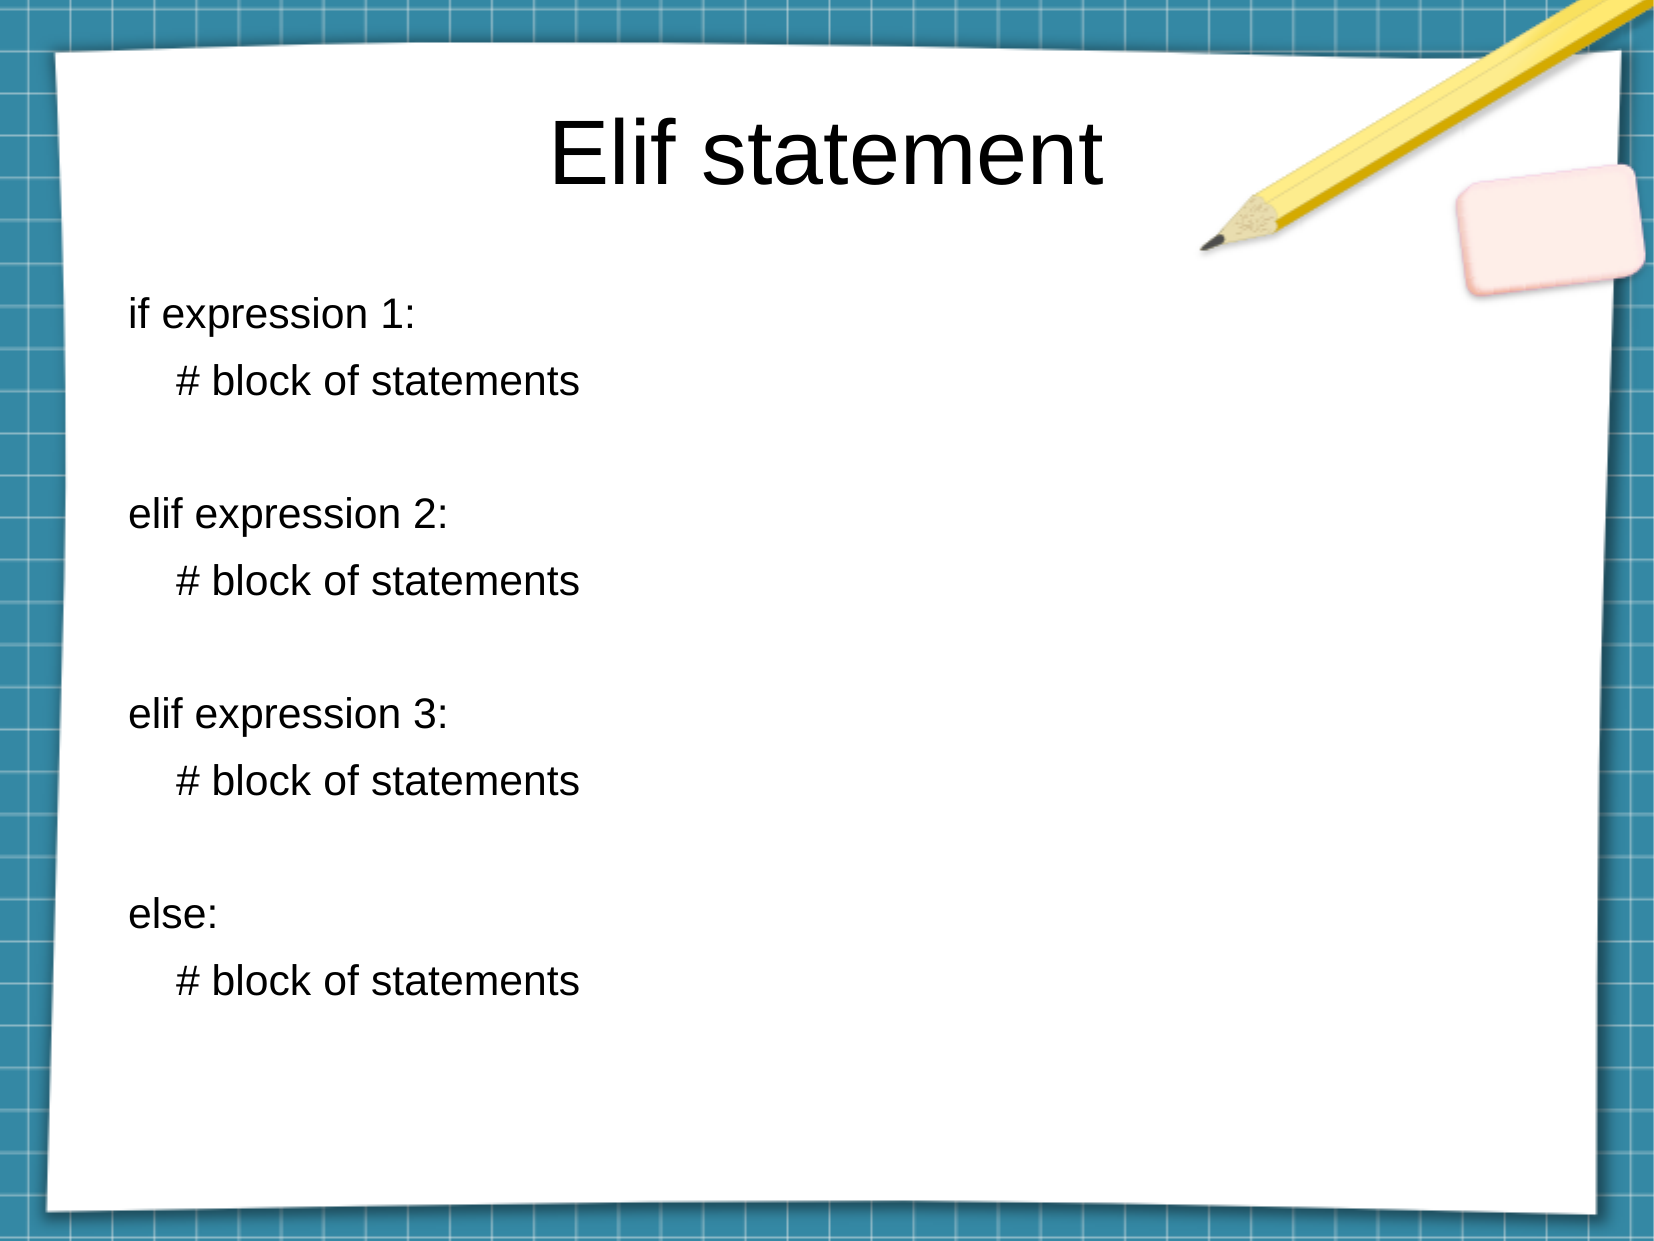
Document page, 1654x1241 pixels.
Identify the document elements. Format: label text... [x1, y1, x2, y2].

list if expression 1: # block of statements elif expression 2: # block of statements elif expression 3: # block of statements else: # block of statements [82, 290, 1571, 1010]
picture [0, 0, 1654, 1241]
title Elif statement [82, 49, 1571, 257]
